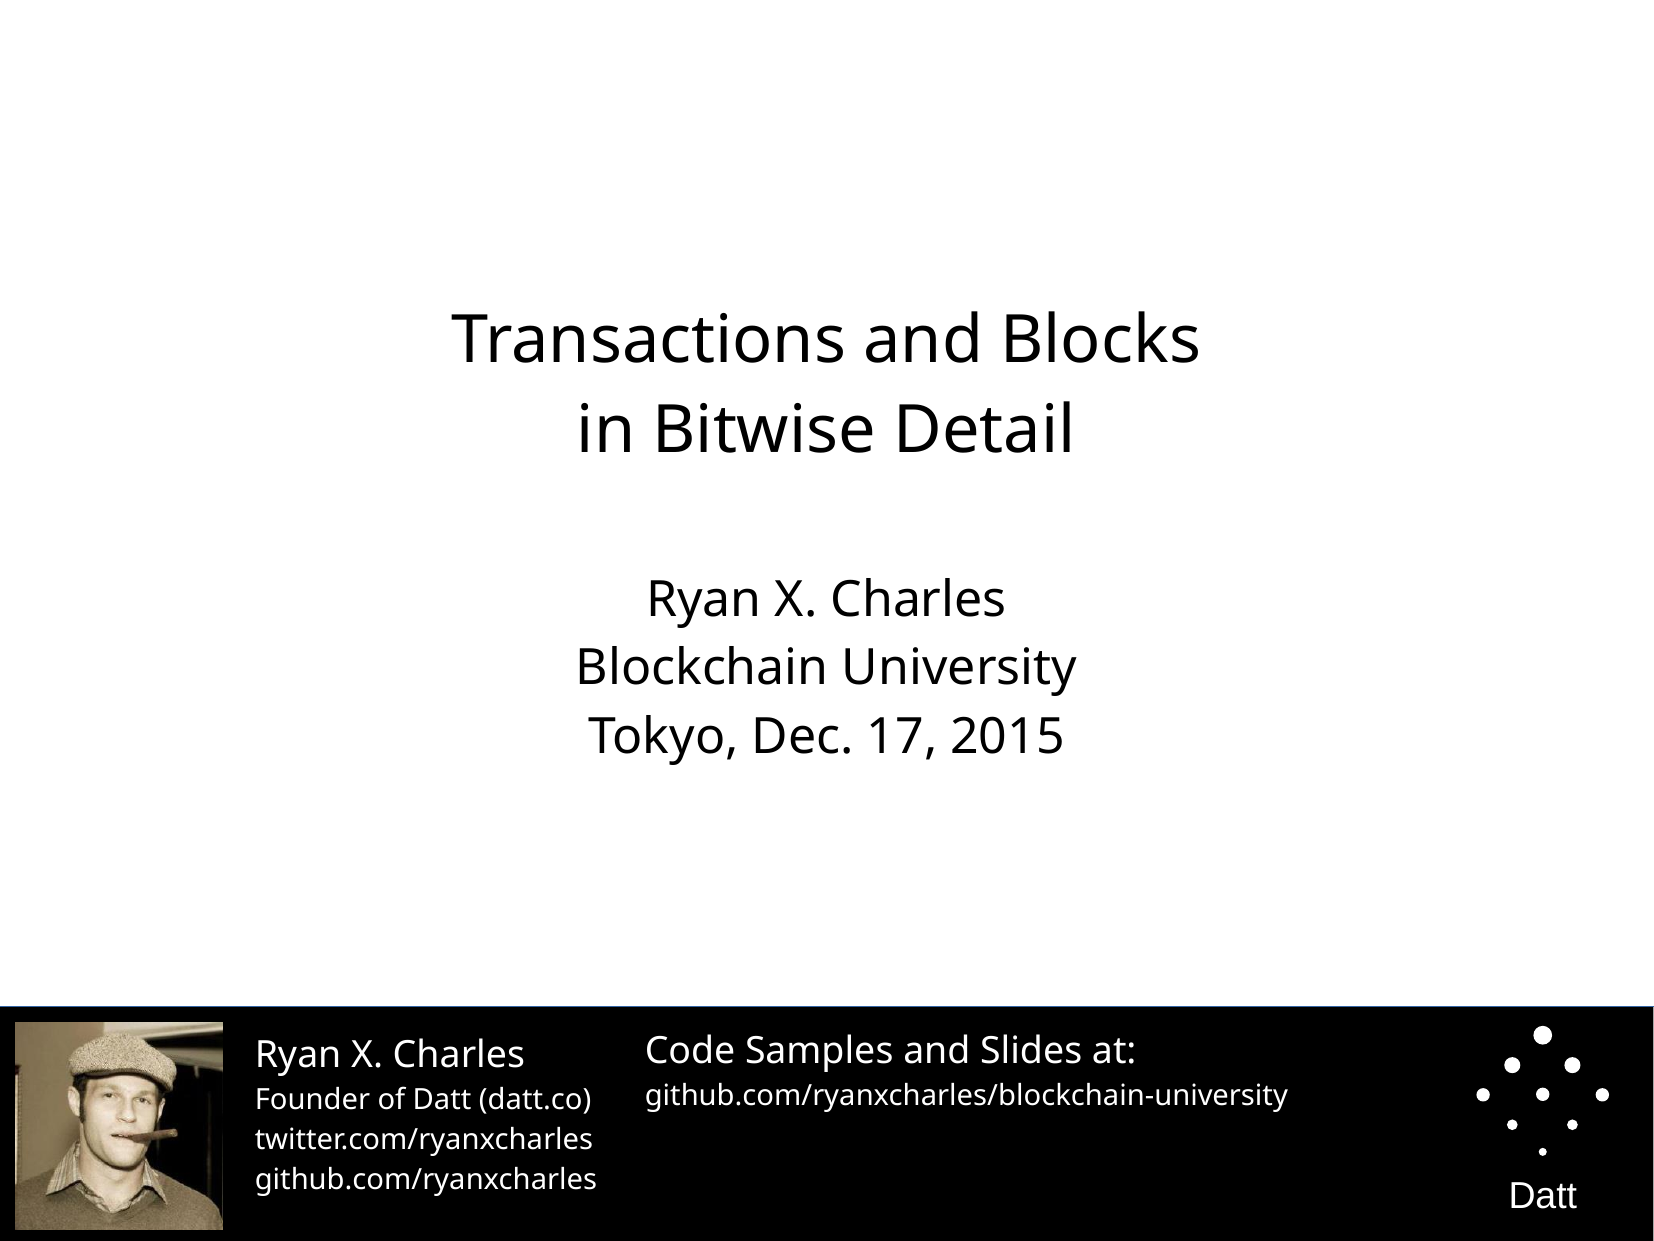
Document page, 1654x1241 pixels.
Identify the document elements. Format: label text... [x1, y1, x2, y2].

text_box Code Samples and Slides at: github.com/ryanxcharles/blockchain-university [630, 1015, 1403, 1156]
text_box Datt [1452, 1167, 1633, 1241]
picture [15, 1022, 223, 1231]
text_box [0, 1006, 1654, 1241]
subtitle Transactions and Blocks in Bitwise Detail Ryan X. Charles Blockchain University Tokyo, Dec. 17, 2015 [82, 49, 1571, 1010]
text_box Ryan X. Charles Founder of Datt (datt.co) twitter.com/ryanxcharles github.com/ryanxcharles [240, 1020, 976, 1241]
picture [1475, 1023, 1611, 1159]
